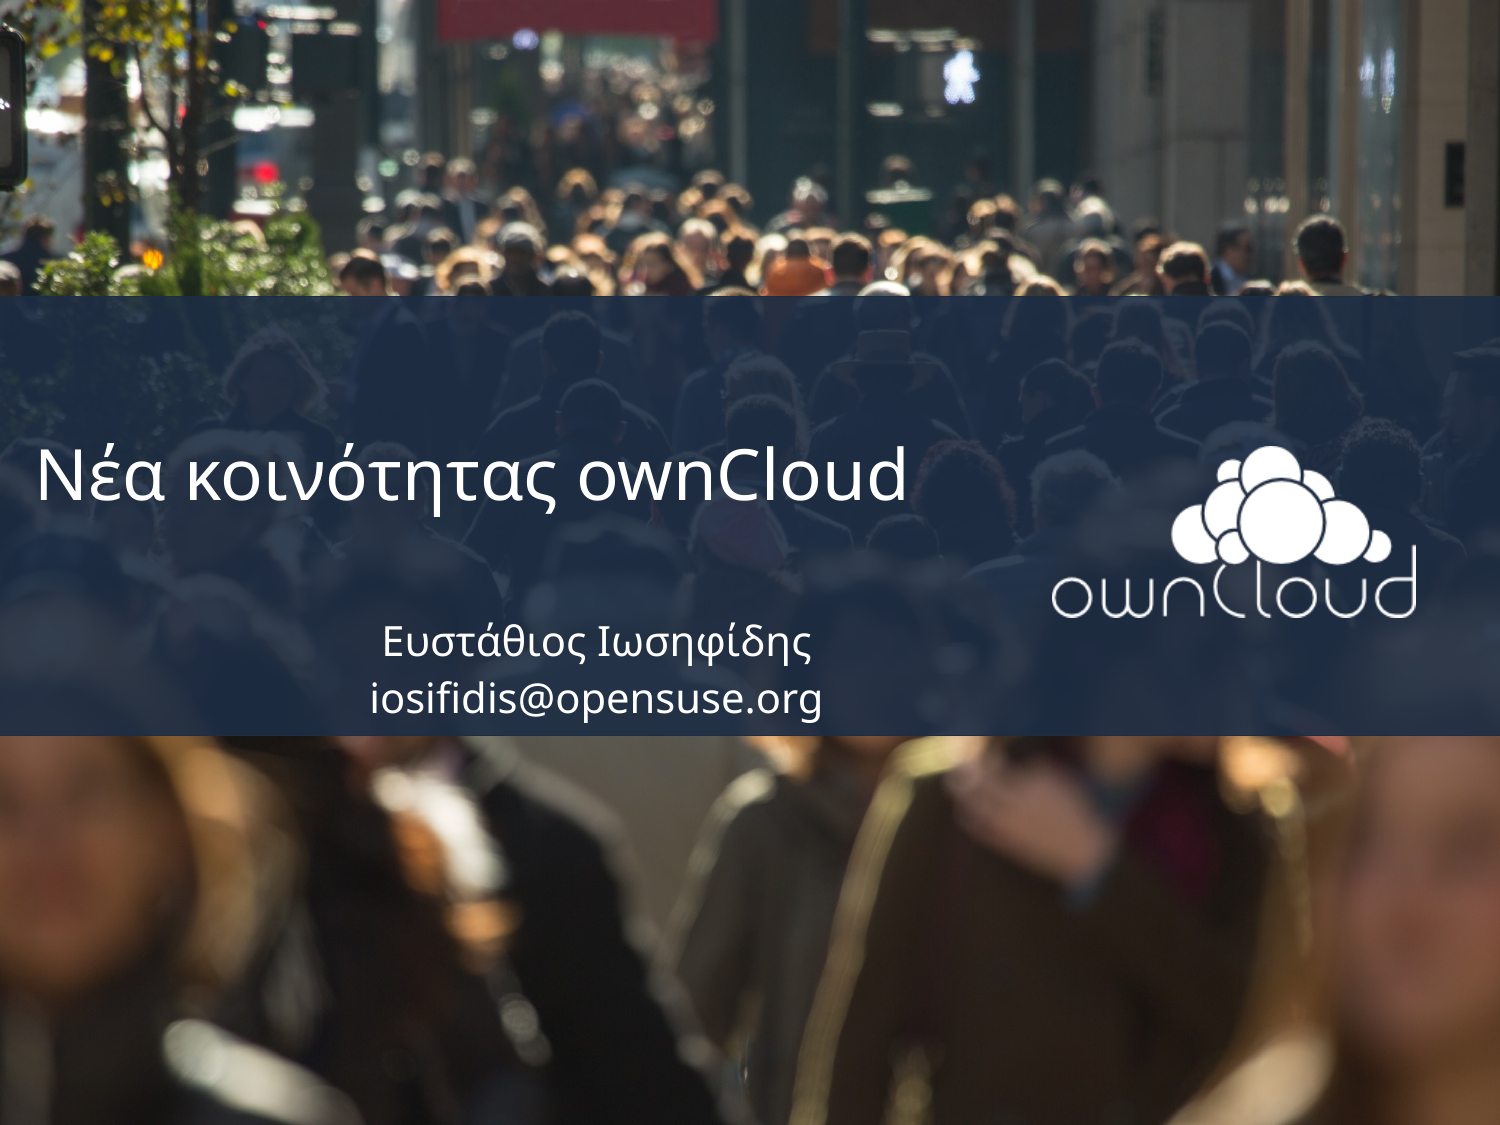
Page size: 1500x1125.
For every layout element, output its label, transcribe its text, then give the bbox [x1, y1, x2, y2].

title Νέα κοινότητας ownCloud [34, 347, 976, 598]
picture [1052, 446, 1416, 618]
subtitle Ευστάθιος Ιωσηφίδης iosifidis@opensuse.org [190, 611, 1004, 726]
